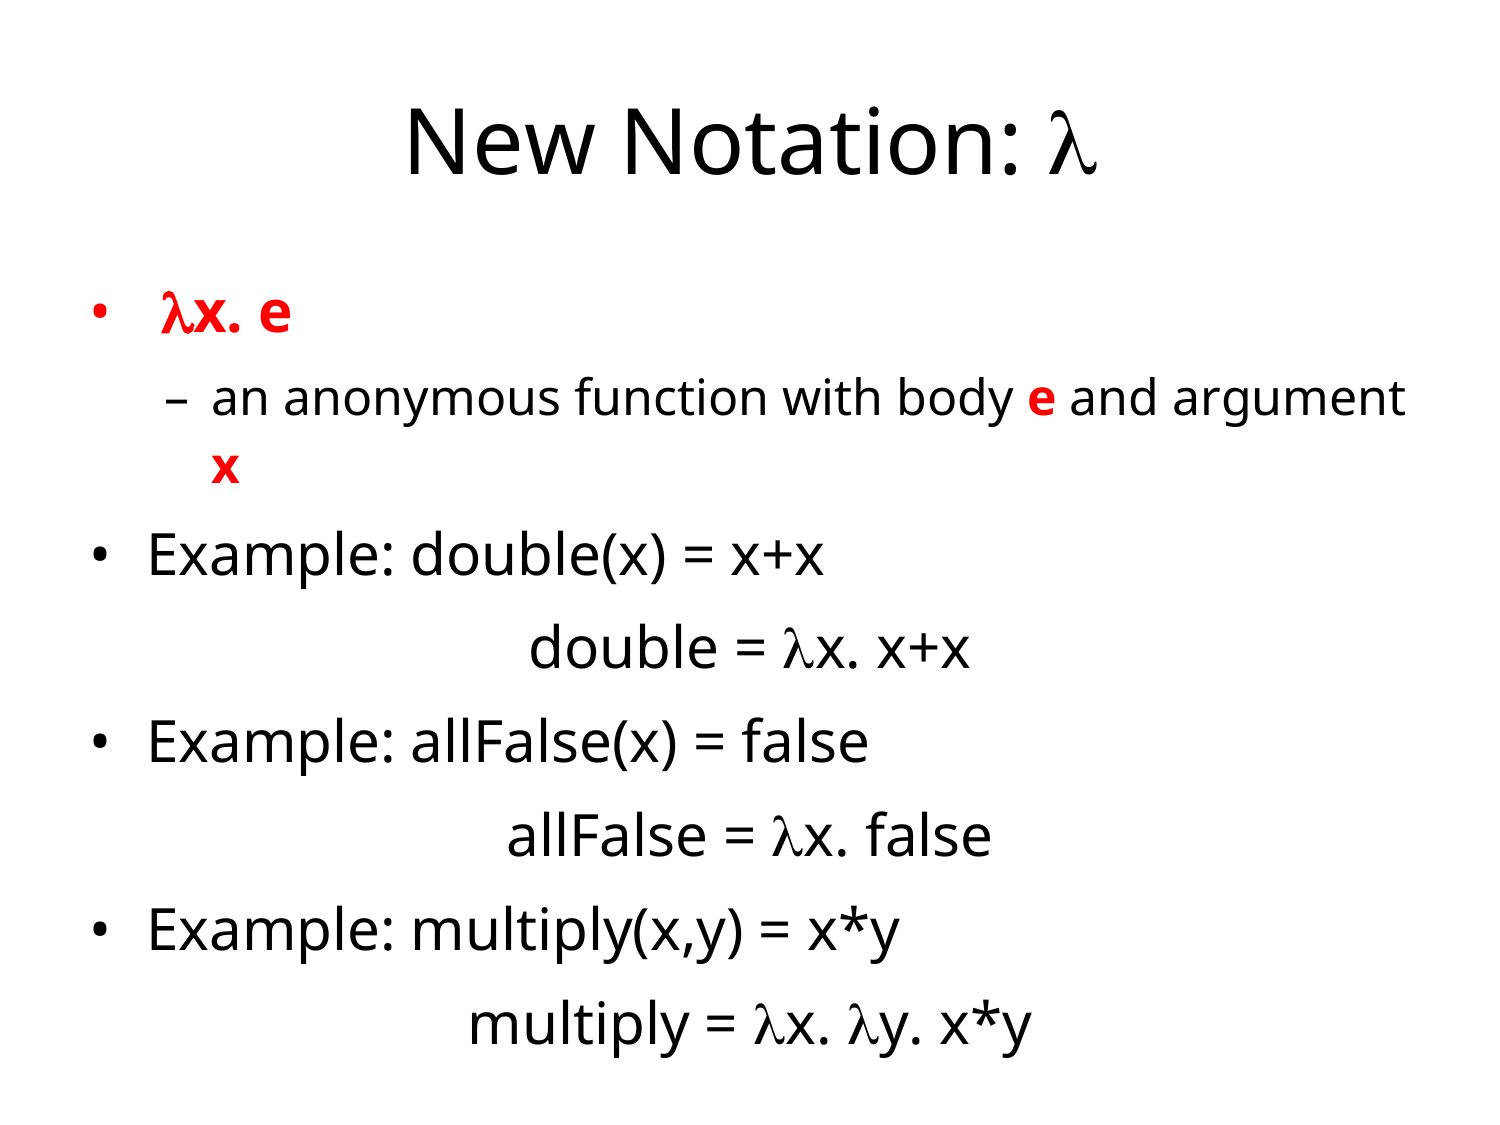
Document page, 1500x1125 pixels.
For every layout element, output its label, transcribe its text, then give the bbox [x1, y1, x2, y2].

title New Notation:  [75, 45, 1426, 233]
list x. e an anonymous function with body e and argument x Example: double(x) = x+x double = x. x+x Example: allFalse(x) = false allFalse = x. false Example: multiply(x,y) = x*y multiply = x. y. x*y [75, 262, 1426, 1008]
